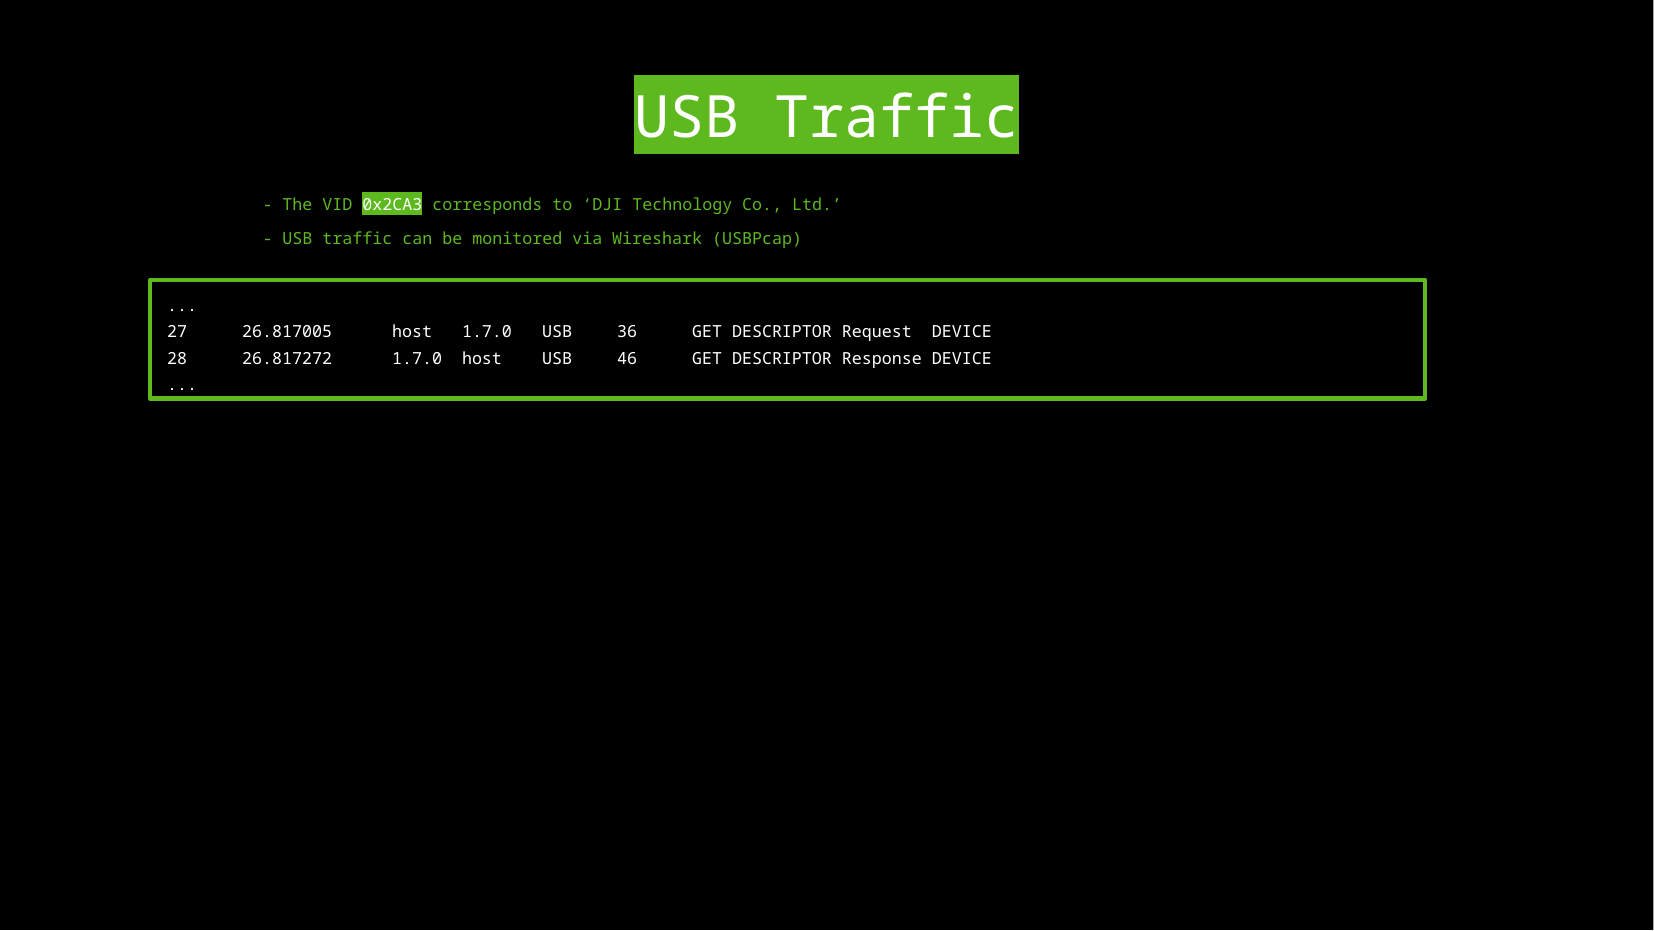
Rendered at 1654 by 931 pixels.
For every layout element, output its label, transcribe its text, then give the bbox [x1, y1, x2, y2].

text_box ... 27 26.817005 host 1.7.0 USB 36 GET DESCRIPTOR Request DEVICE 28 26.817272 1.7.0 host USB 46 GET DESCRIPTOR Response DEVICE ... [150, 280, 1426, 399]
text_box - The VID 0x2CA3 corresponds to ‘DJI Technology Co., Ltd.’ - USB traffic can be monitored via Wireshark (USBPcap) [262, 180, 1426, 280]
title USB Traffic [82, 37, 1571, 193]
